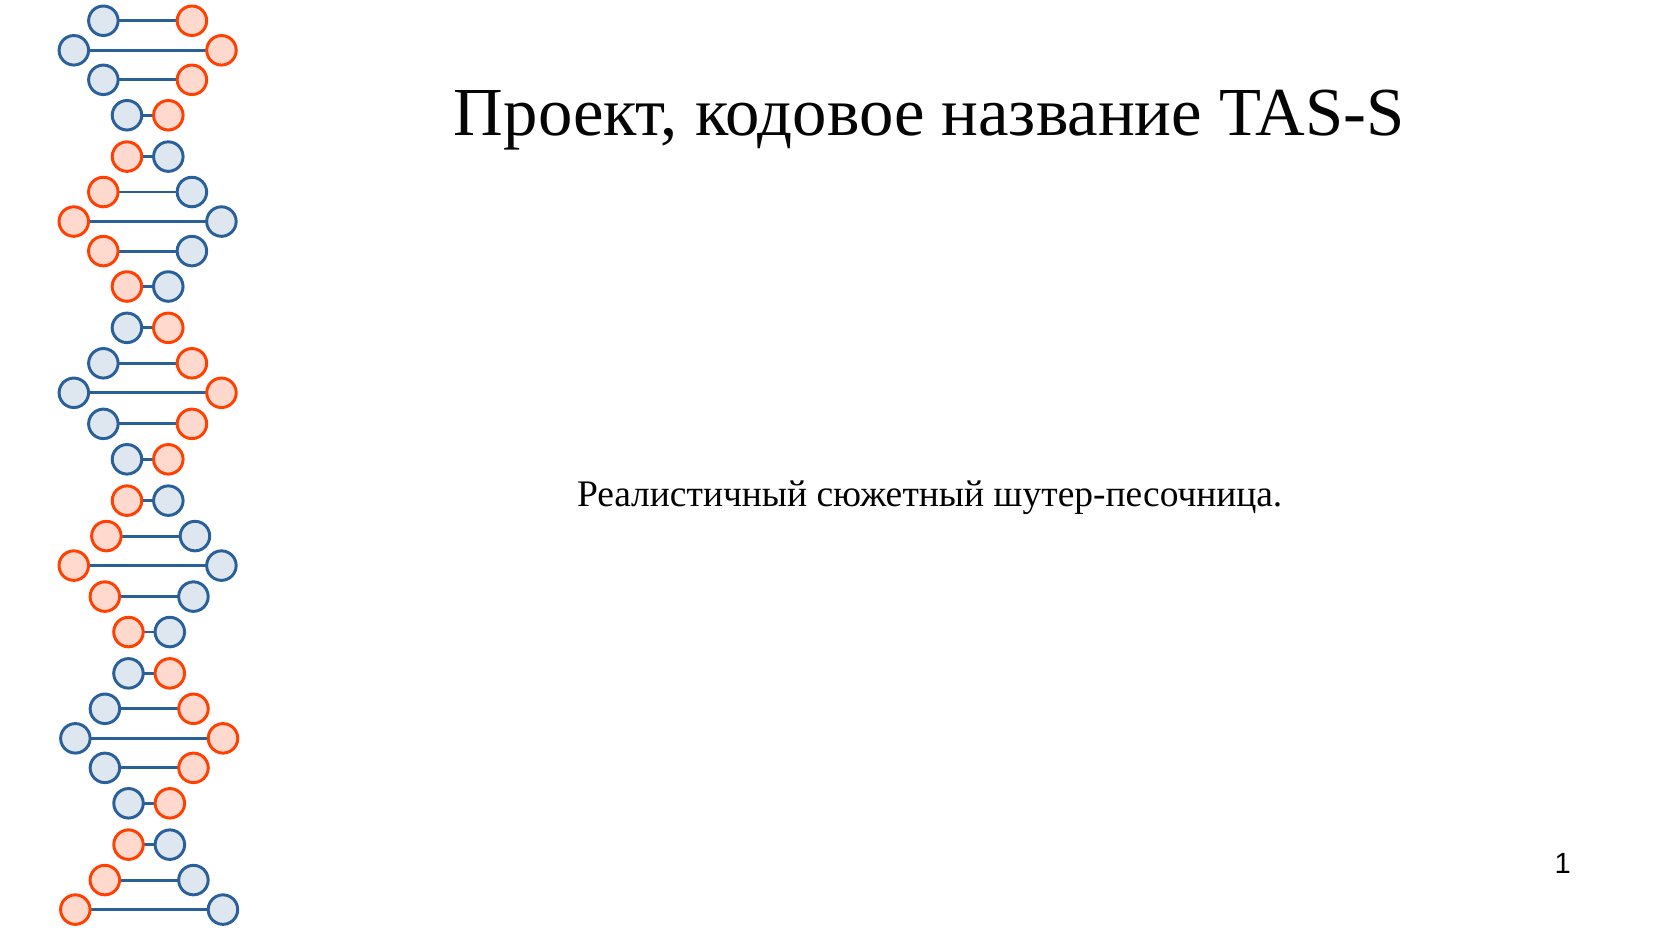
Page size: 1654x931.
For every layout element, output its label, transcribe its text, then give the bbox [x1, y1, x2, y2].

subtitle Реалистичный сюжетный шутер-песочница. [265, 224, 1595, 764]
title Проект, кодовое название TAS-S [265, 35, 1595, 189]
